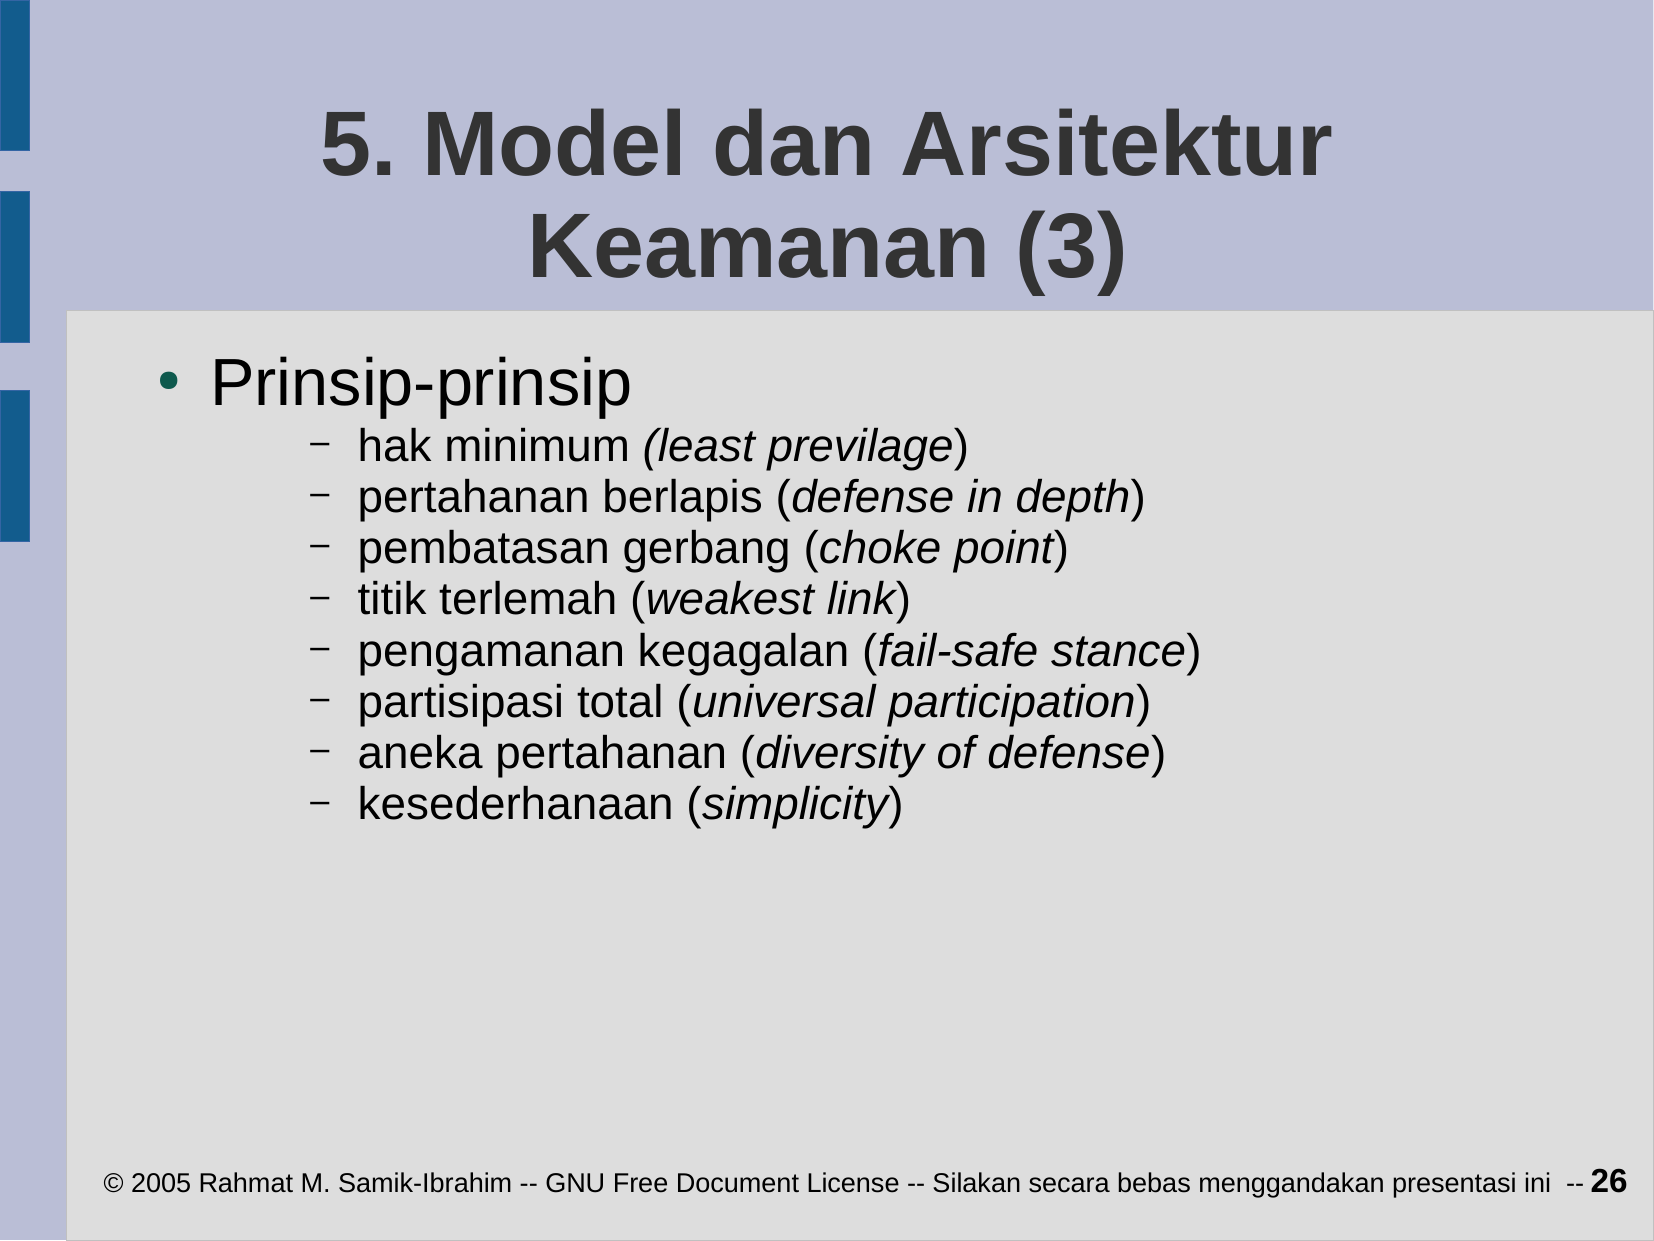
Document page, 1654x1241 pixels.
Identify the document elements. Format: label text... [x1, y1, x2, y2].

title 5. Model dan Arsitektur Keamanan (3) [121, 91, 1534, 299]
list Prinsip-prinsip hak minimum (least previlage) pertahanan berlapis (defense in depth) pembatasan gerbang (choke point) titik terlemah (weakest link) pengamanan kegagalan (fail-safe stance) partisipasi total (universal participation) aneka pertahanan (diversity of defense) kesederhanaan (simplicity) [121, 344, 1534, 1127]
